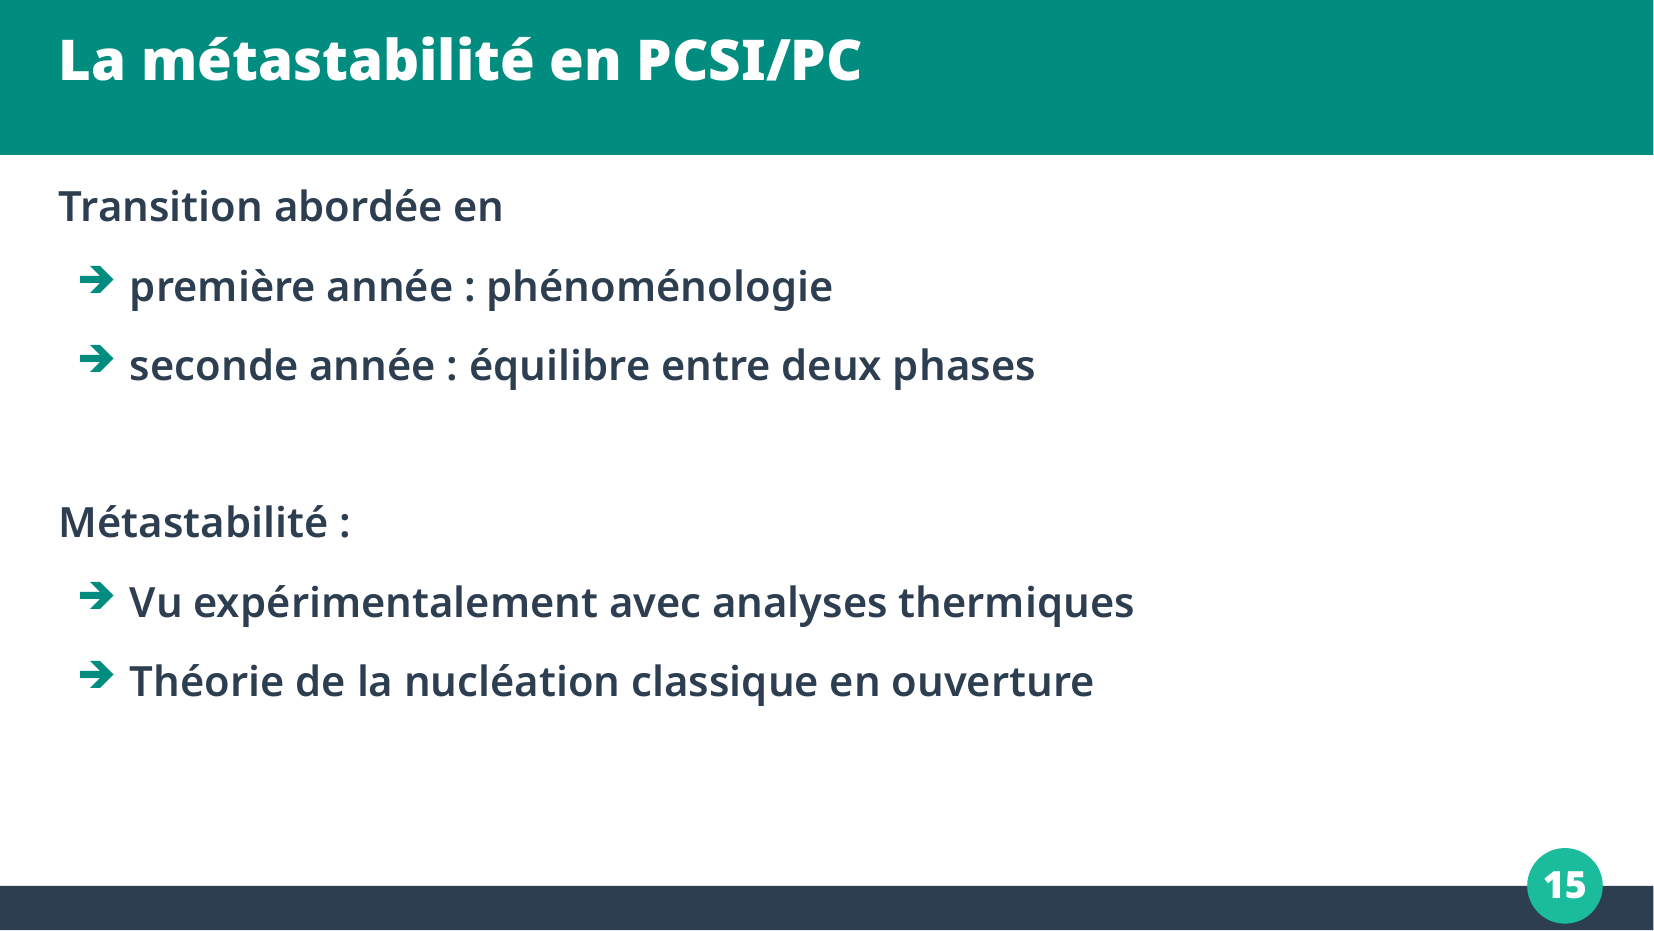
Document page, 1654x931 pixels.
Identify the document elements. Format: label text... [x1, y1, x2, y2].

list Transition abordée en première année : phénoménologie seconde année : équilibre entre deux phases Métastabilité : Vu expérimentalement avec analyses thermiques Théorie de la nucléation classique en ouverture [59, 177, 1595, 864]
title La métastabilité en PCSI/PC [59, 0, 1595, 118]
